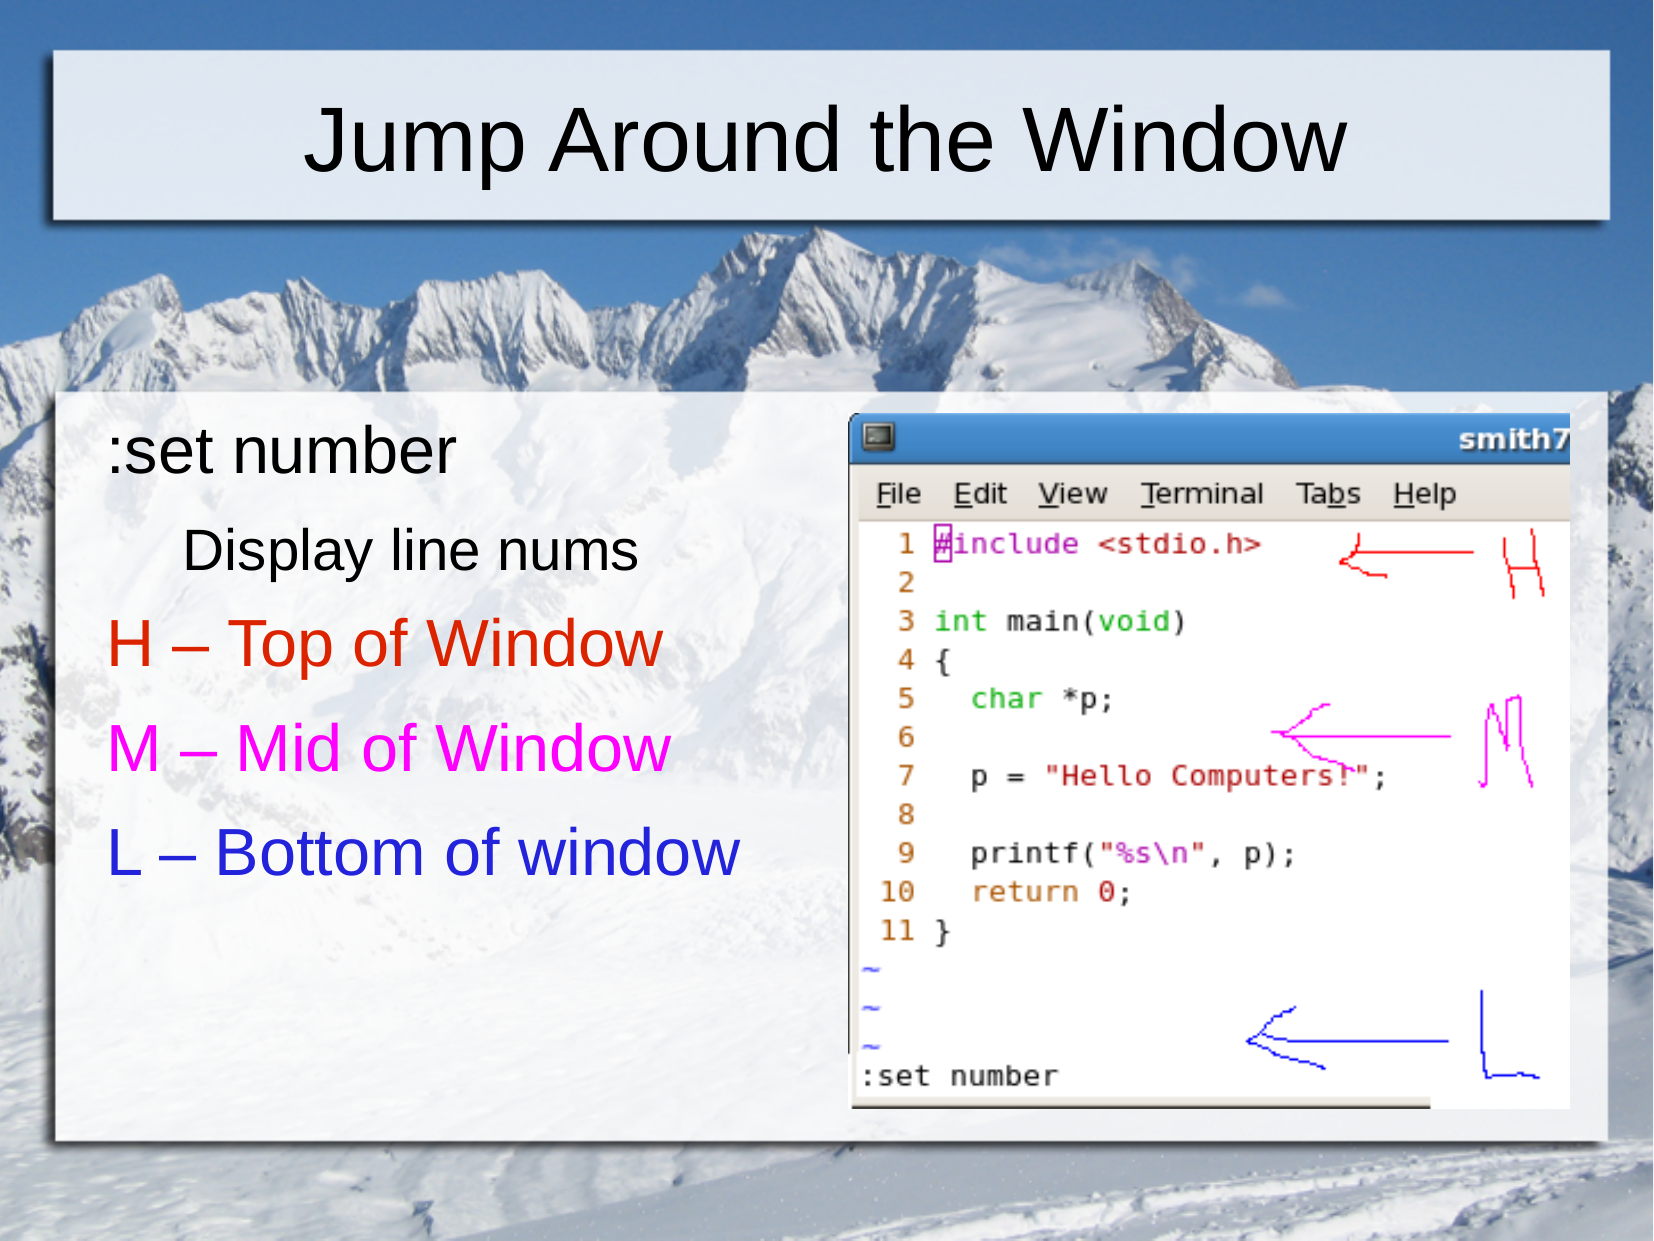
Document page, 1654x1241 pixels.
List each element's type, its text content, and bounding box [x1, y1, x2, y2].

picture [0, 0, 1654, 1241]
title Jump Around the Window [58, 61, 1594, 219]
list :set number Display line nums H – Top of Window M – Mid of Window L – Bottom of window [88, 413, 812, 1109]
